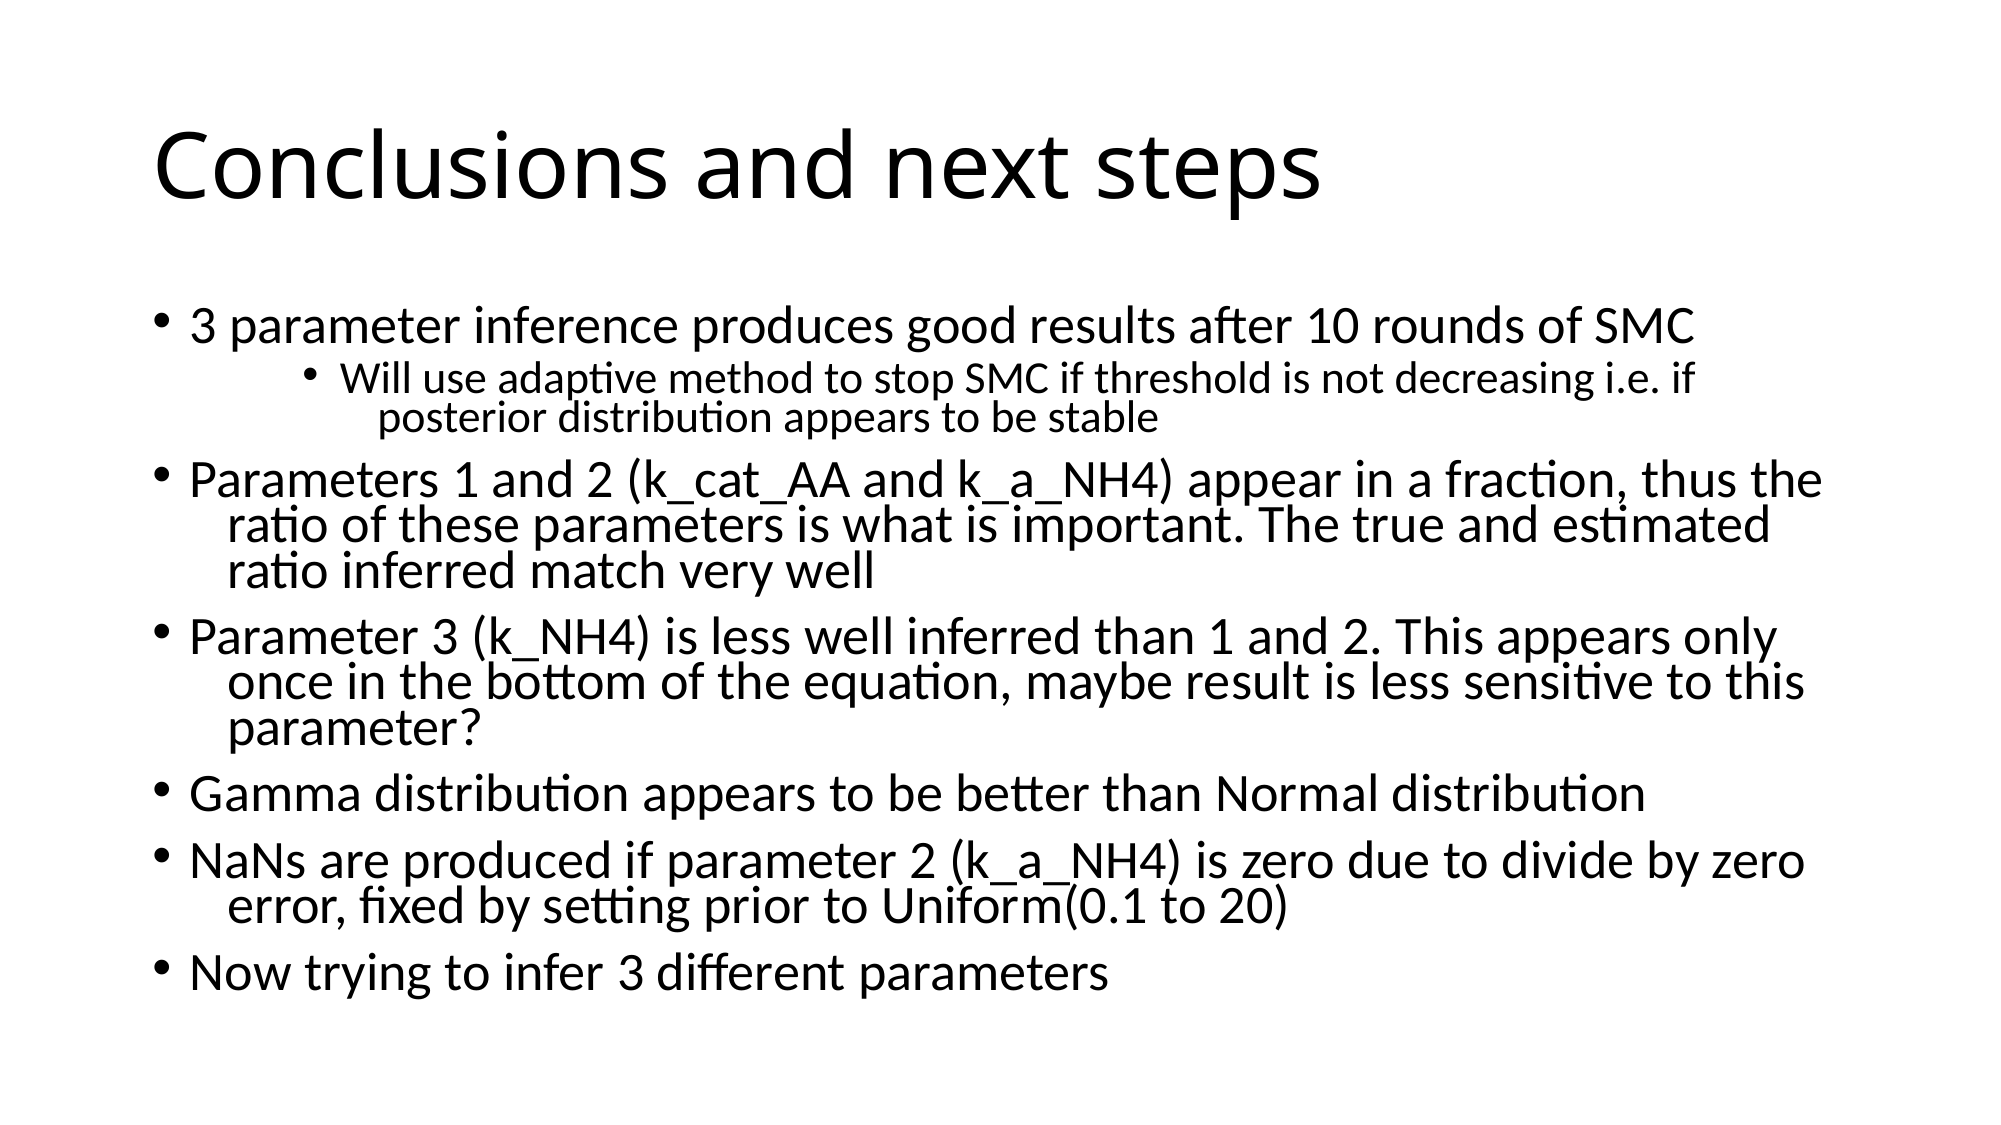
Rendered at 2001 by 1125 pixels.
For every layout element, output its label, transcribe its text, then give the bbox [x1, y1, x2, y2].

list 3 parameter inference produces good results after 10 rounds of SMC Will use adaptive method to stop SMC if threshold is not decreasing i.e. if posterior distribution appears to be stable Parameters 1 and 2 (k_cat_AA and k_a_NH4) appear in a fraction, thus the ratio of these parameters is what is important. The true and estimated ratio inferred match very well Parameter 3 (k_NH4) is less well inferred than 1 and 2. This appears only once in the bottom of the equation, maybe result is less sensitive to this parameter? Gamma distribution appears to be better than Normal distribution NaNs are produced if parameter 2 (k_a_NH4) is zero due to divide by zero error, fixed by setting prior to Uniform(0.1 to 20) Now trying to infer 3 different parameters [137, 299, 1863, 1014]
title Conclusions and next steps [137, 59, 1863, 278]
